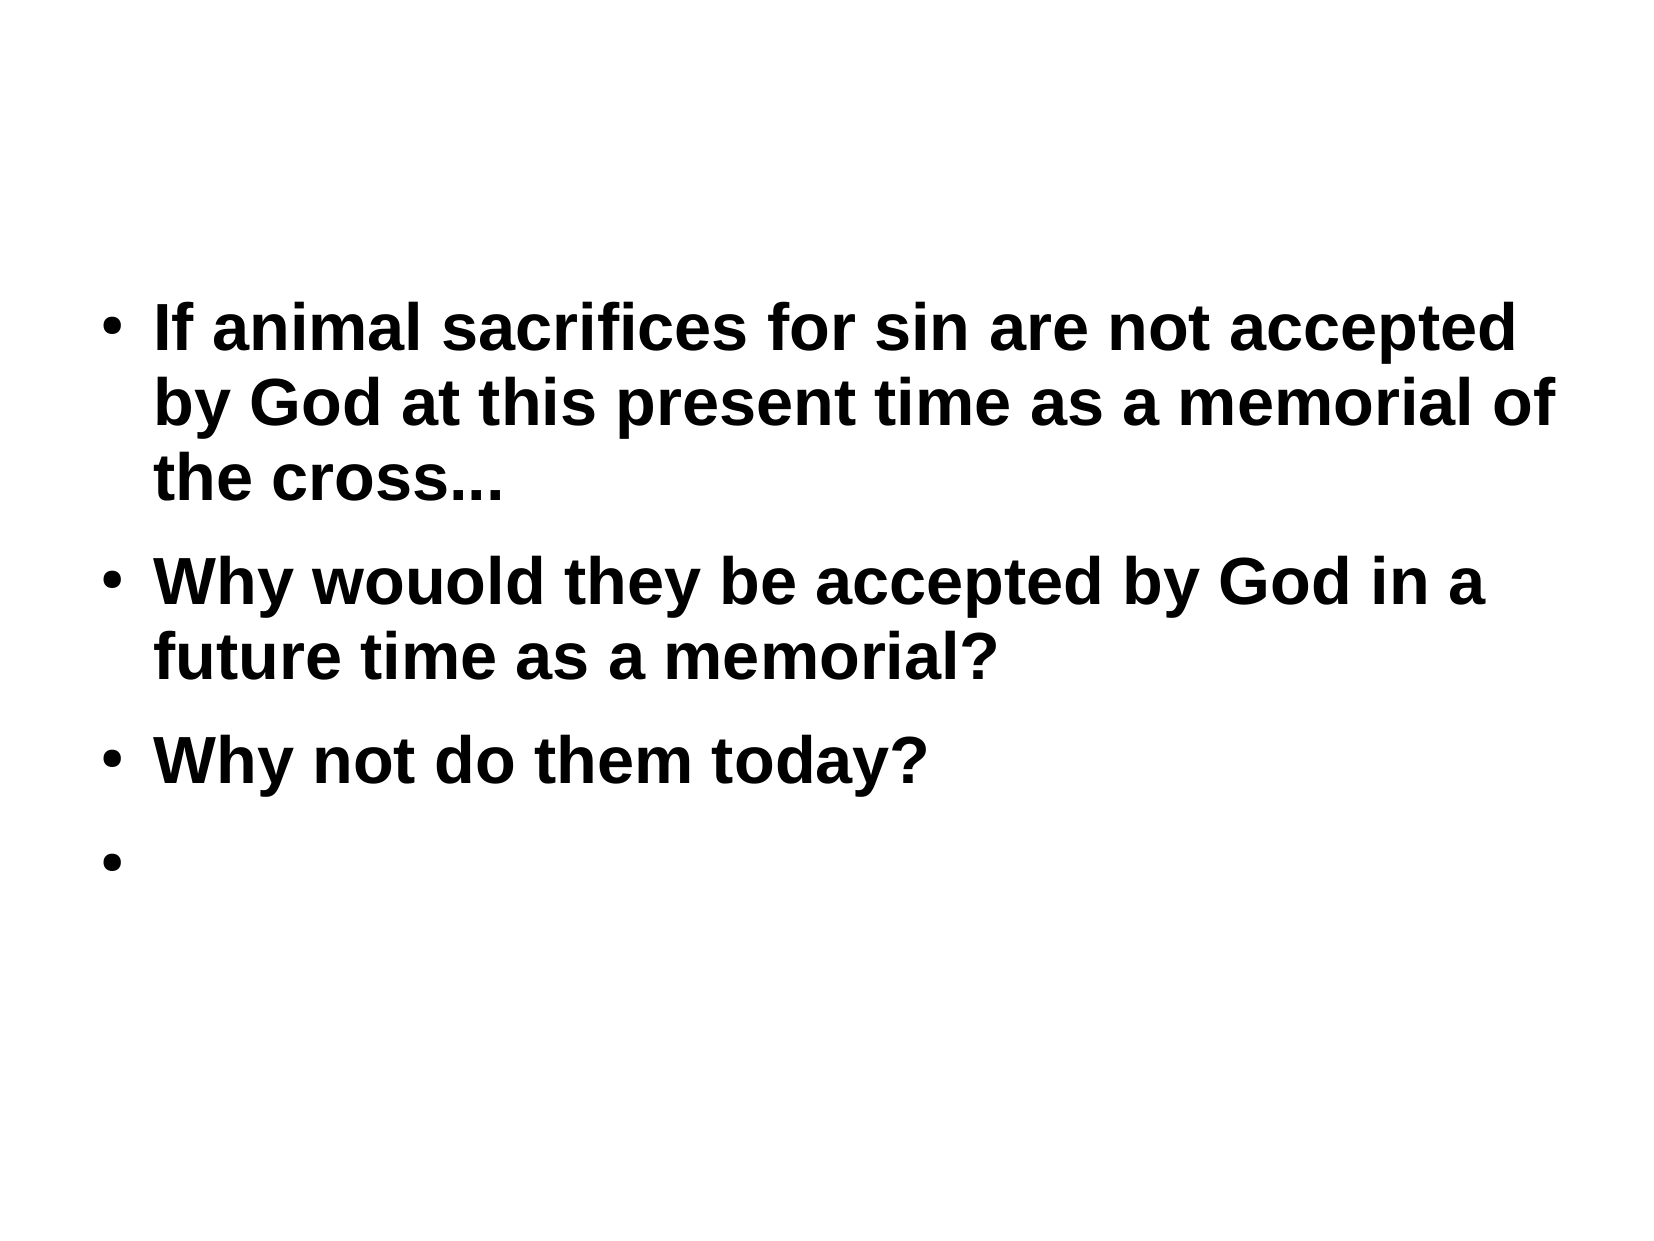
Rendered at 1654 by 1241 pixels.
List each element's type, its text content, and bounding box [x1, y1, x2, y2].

list If animal sacrifices for sin are not accepted by God at this present time as a memorial of the cross... Why wouold they be accepted by God in a future time as a memorial? Why not do them today? [82, 290, 1571, 1109]
